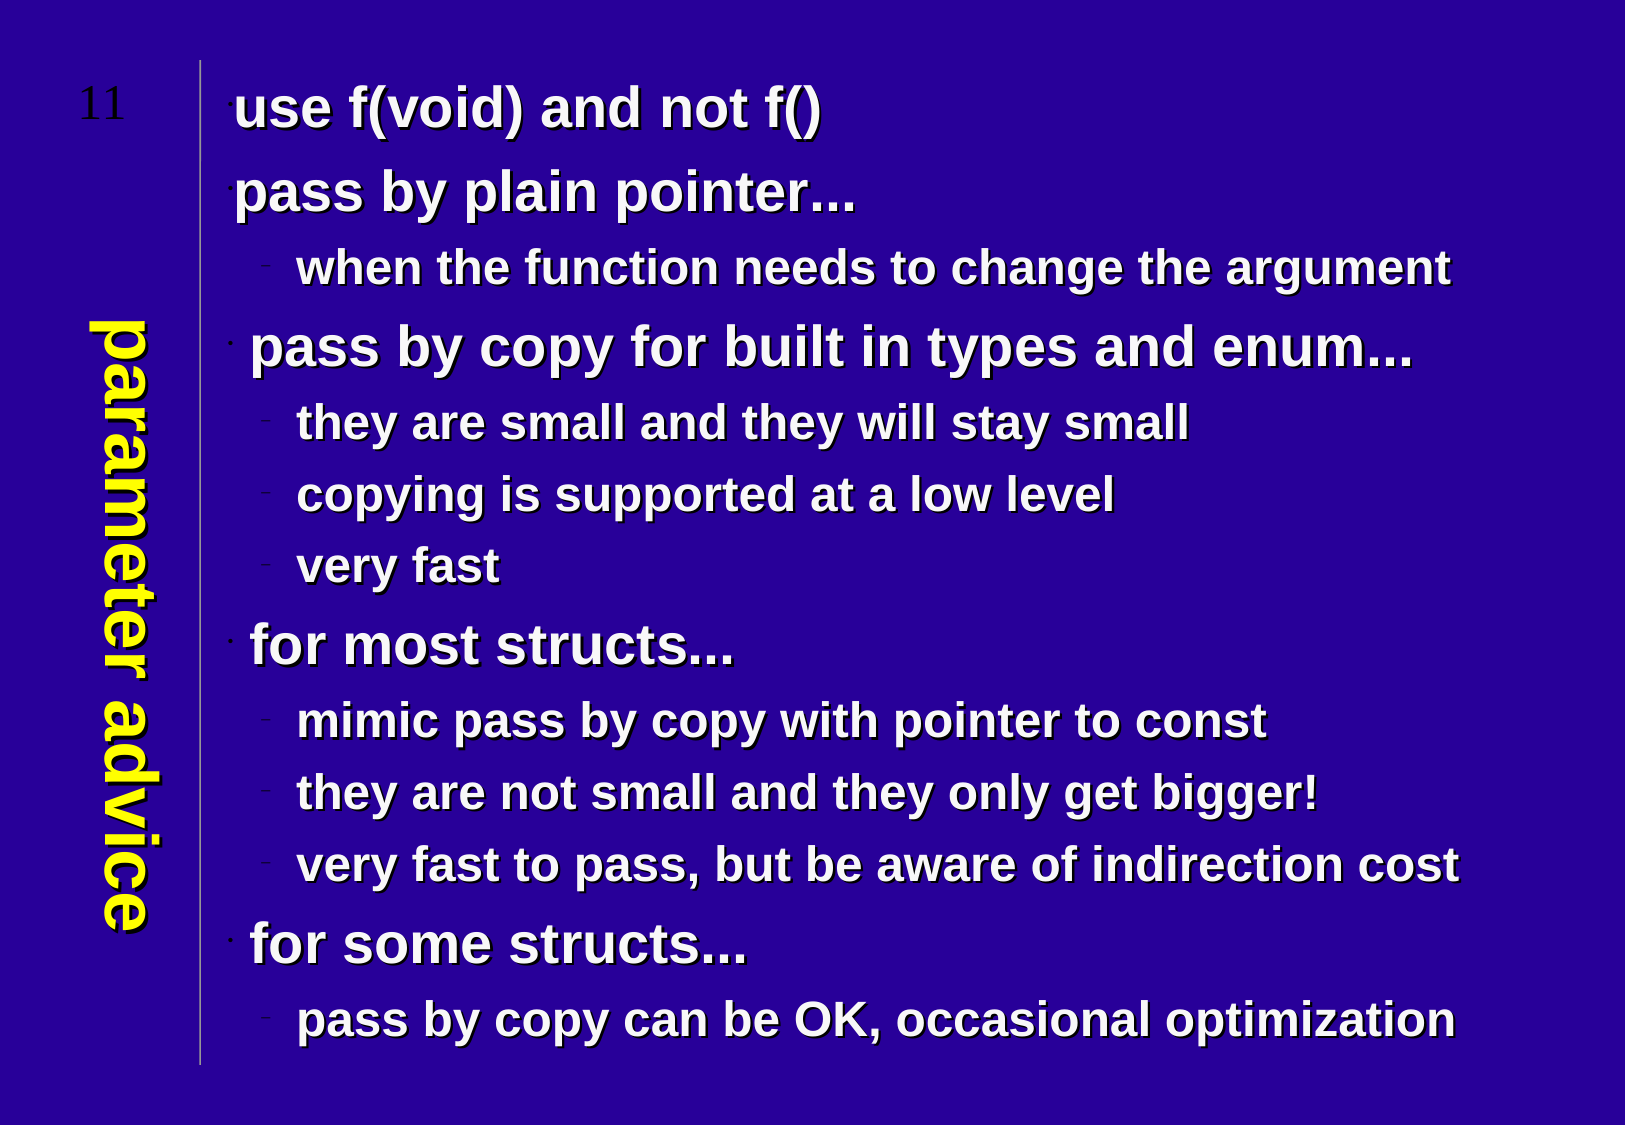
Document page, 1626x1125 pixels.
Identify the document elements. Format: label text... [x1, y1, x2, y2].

list use f(void) and not f() pass by plain pointer... when the function needs to change the argument pass by copy for built in types and enum... they are small and they will stay small copying is supported at a low level very fast for most structs... mimic pass by copy with pointer to const they are not small and they only get bigger! very fast to pass, but be aware of indirection cost for some structs... pass by copy can be OK, occasional optimization [212, 62, 1550, 1063]
title parameter advice [50, 187, 188, 1063]
